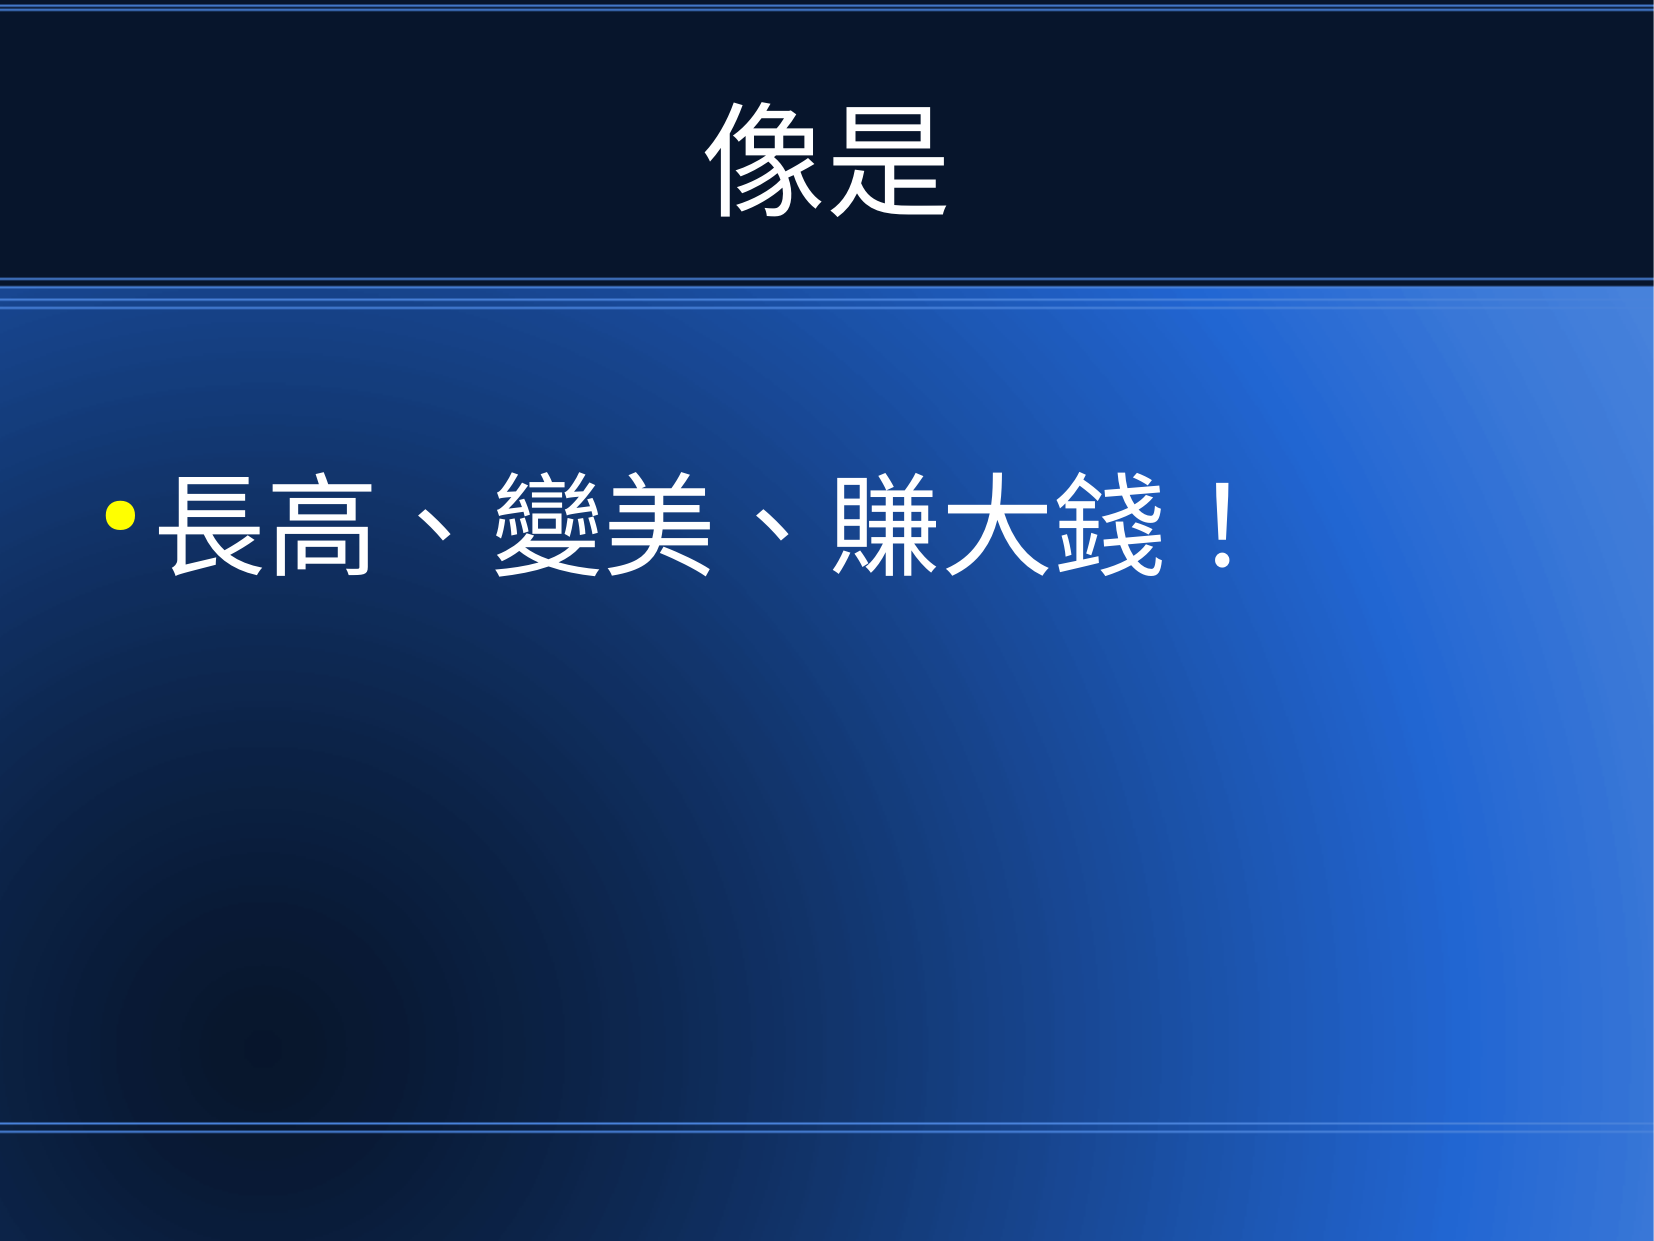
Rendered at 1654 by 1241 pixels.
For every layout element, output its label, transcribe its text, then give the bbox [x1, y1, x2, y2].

title 像是 [82, 49, 1571, 257]
picture [0, 0, 1654, 1241]
list 長高、變美、賺大錢！ [82, 355, 1571, 1241]
